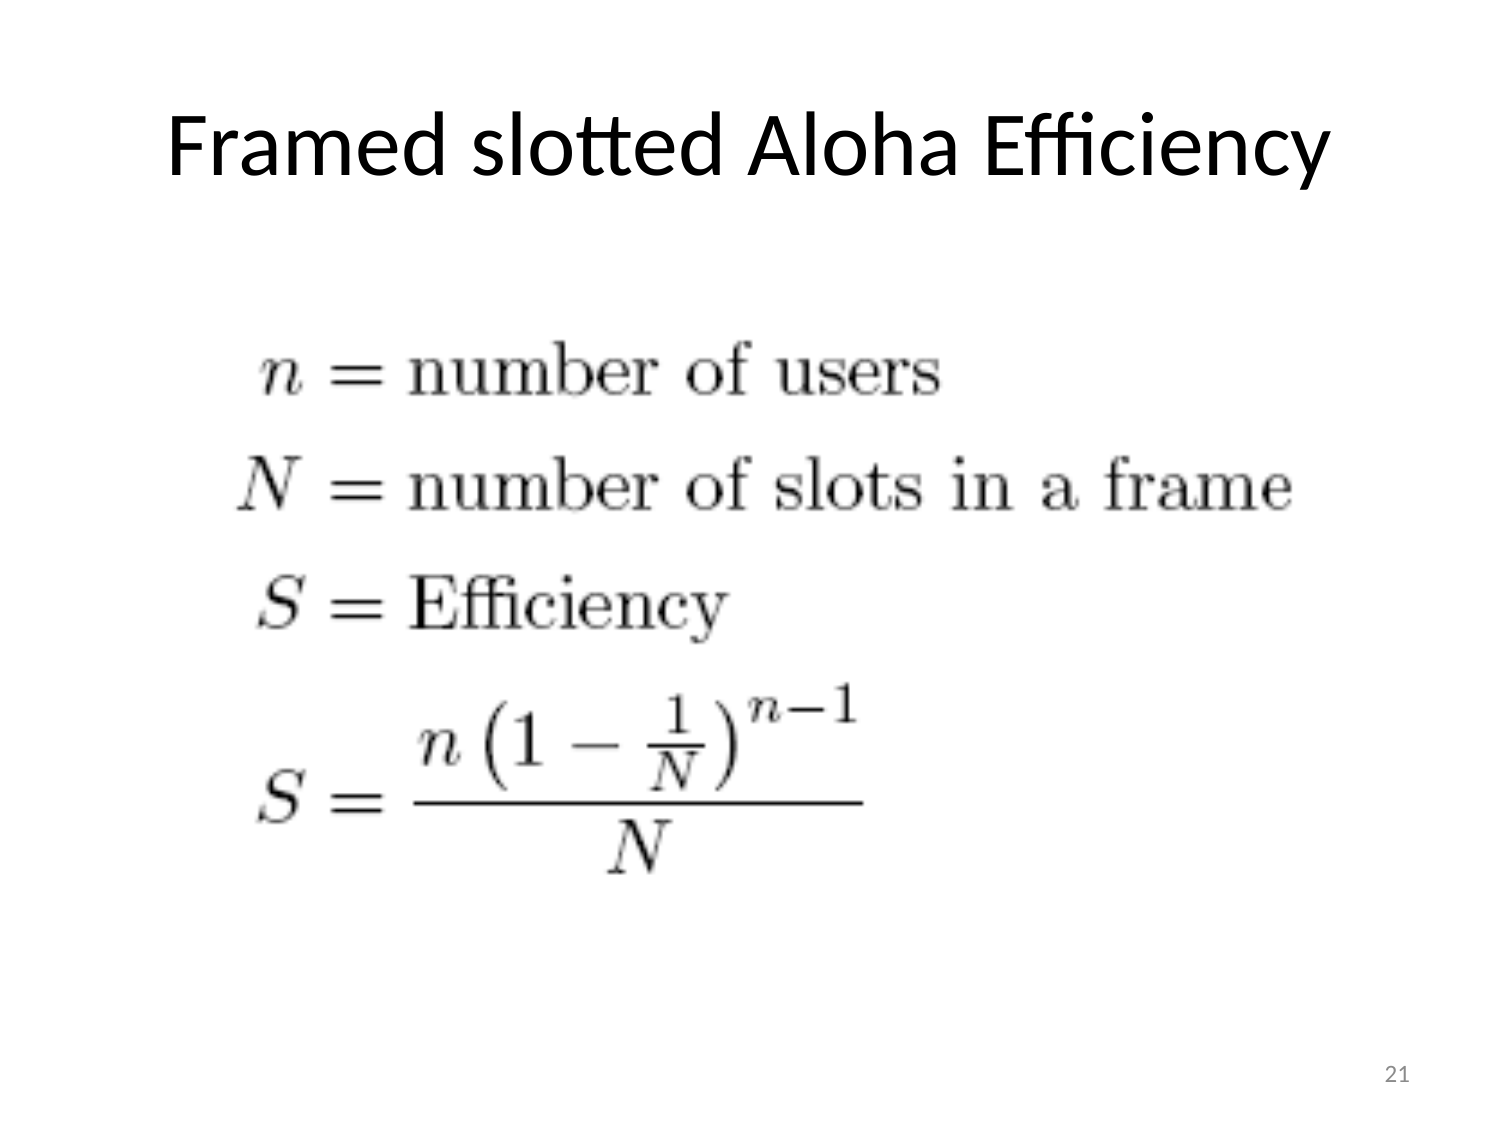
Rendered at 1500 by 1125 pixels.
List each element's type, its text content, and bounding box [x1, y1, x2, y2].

title Framed slotted Aloha Efficiency [75, 45, 1425, 233]
picture [174, 299, 1339, 900]
slide_number <number> [1074, 1042, 1425, 1103]
